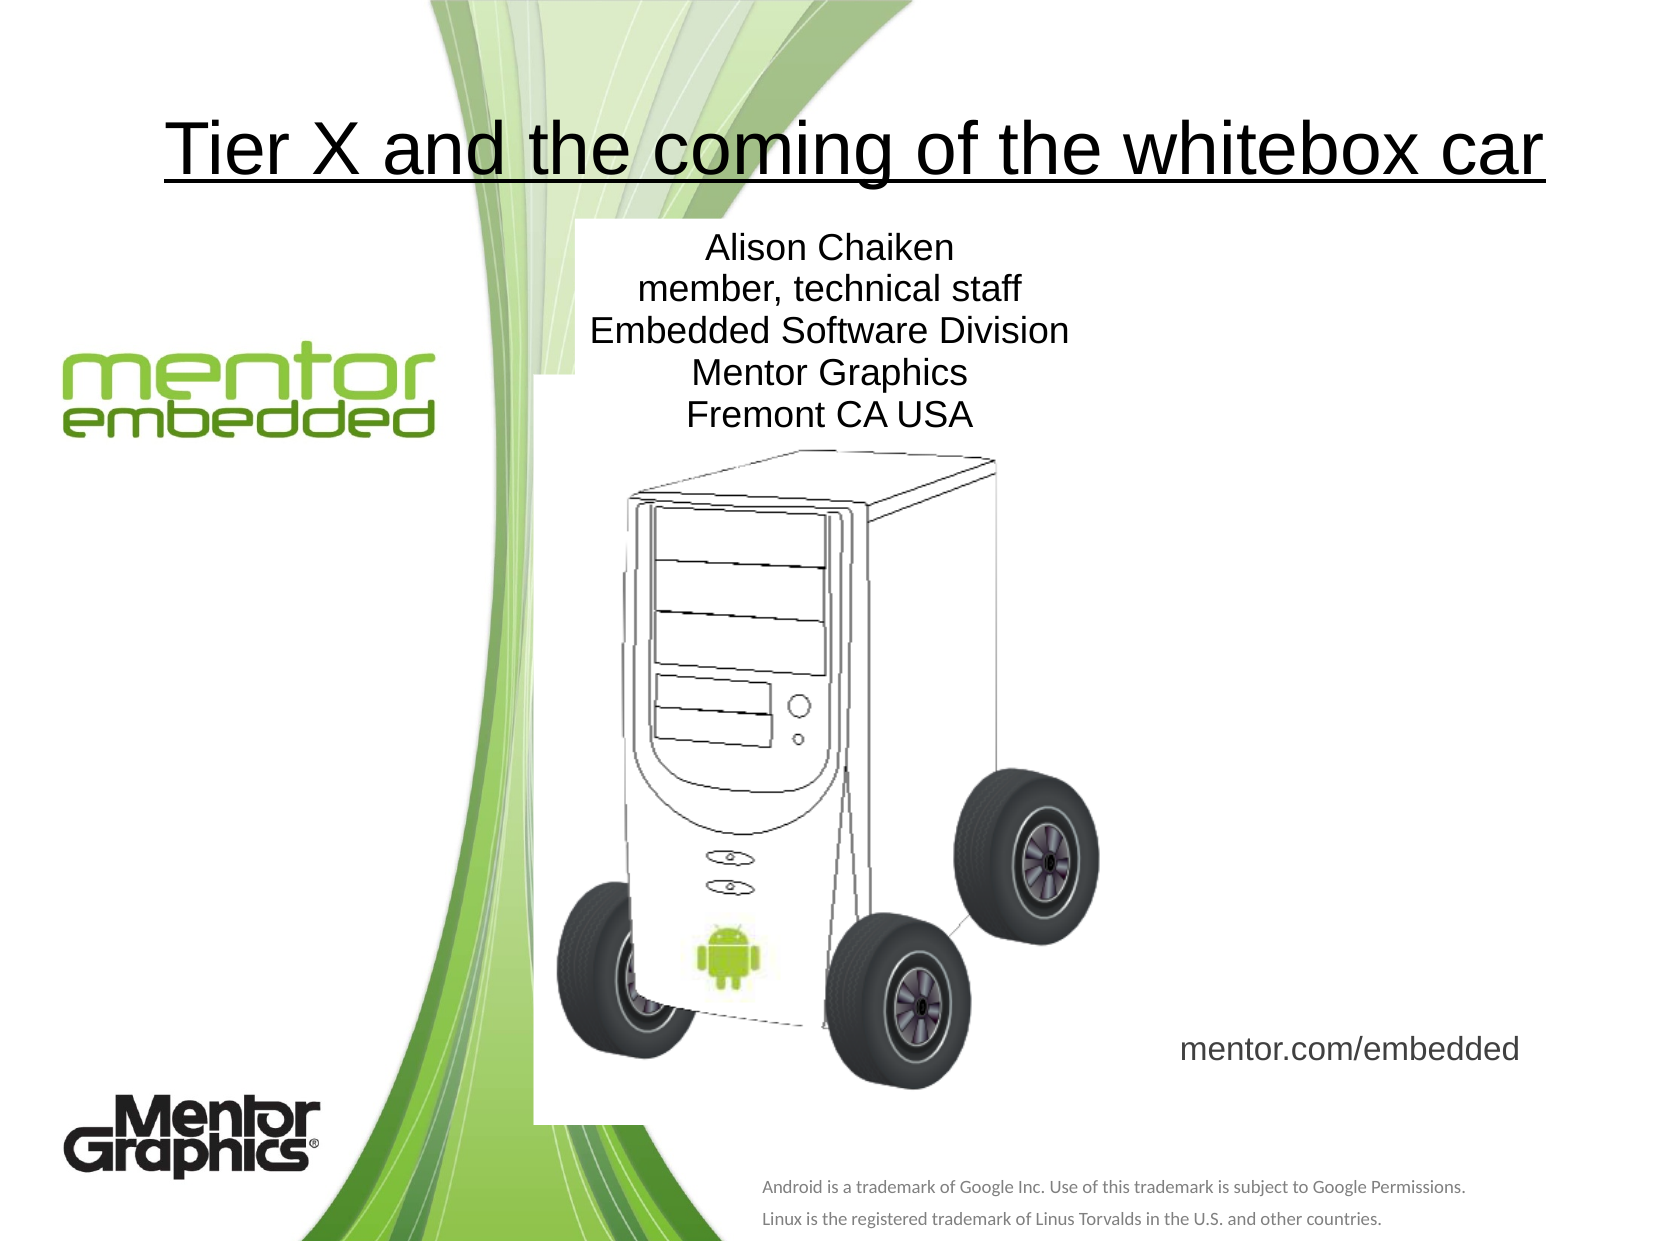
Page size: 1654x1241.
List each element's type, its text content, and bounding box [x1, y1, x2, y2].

title Tier X and the coming of the whitebox car [105, 51, 1606, 247]
text_box Alison Chaiken member, technical staff Embedded Software Division Mentor Graphics Fremont CA USA [574, 218, 1085, 444]
picture [0, 0, 1654, 1241]
